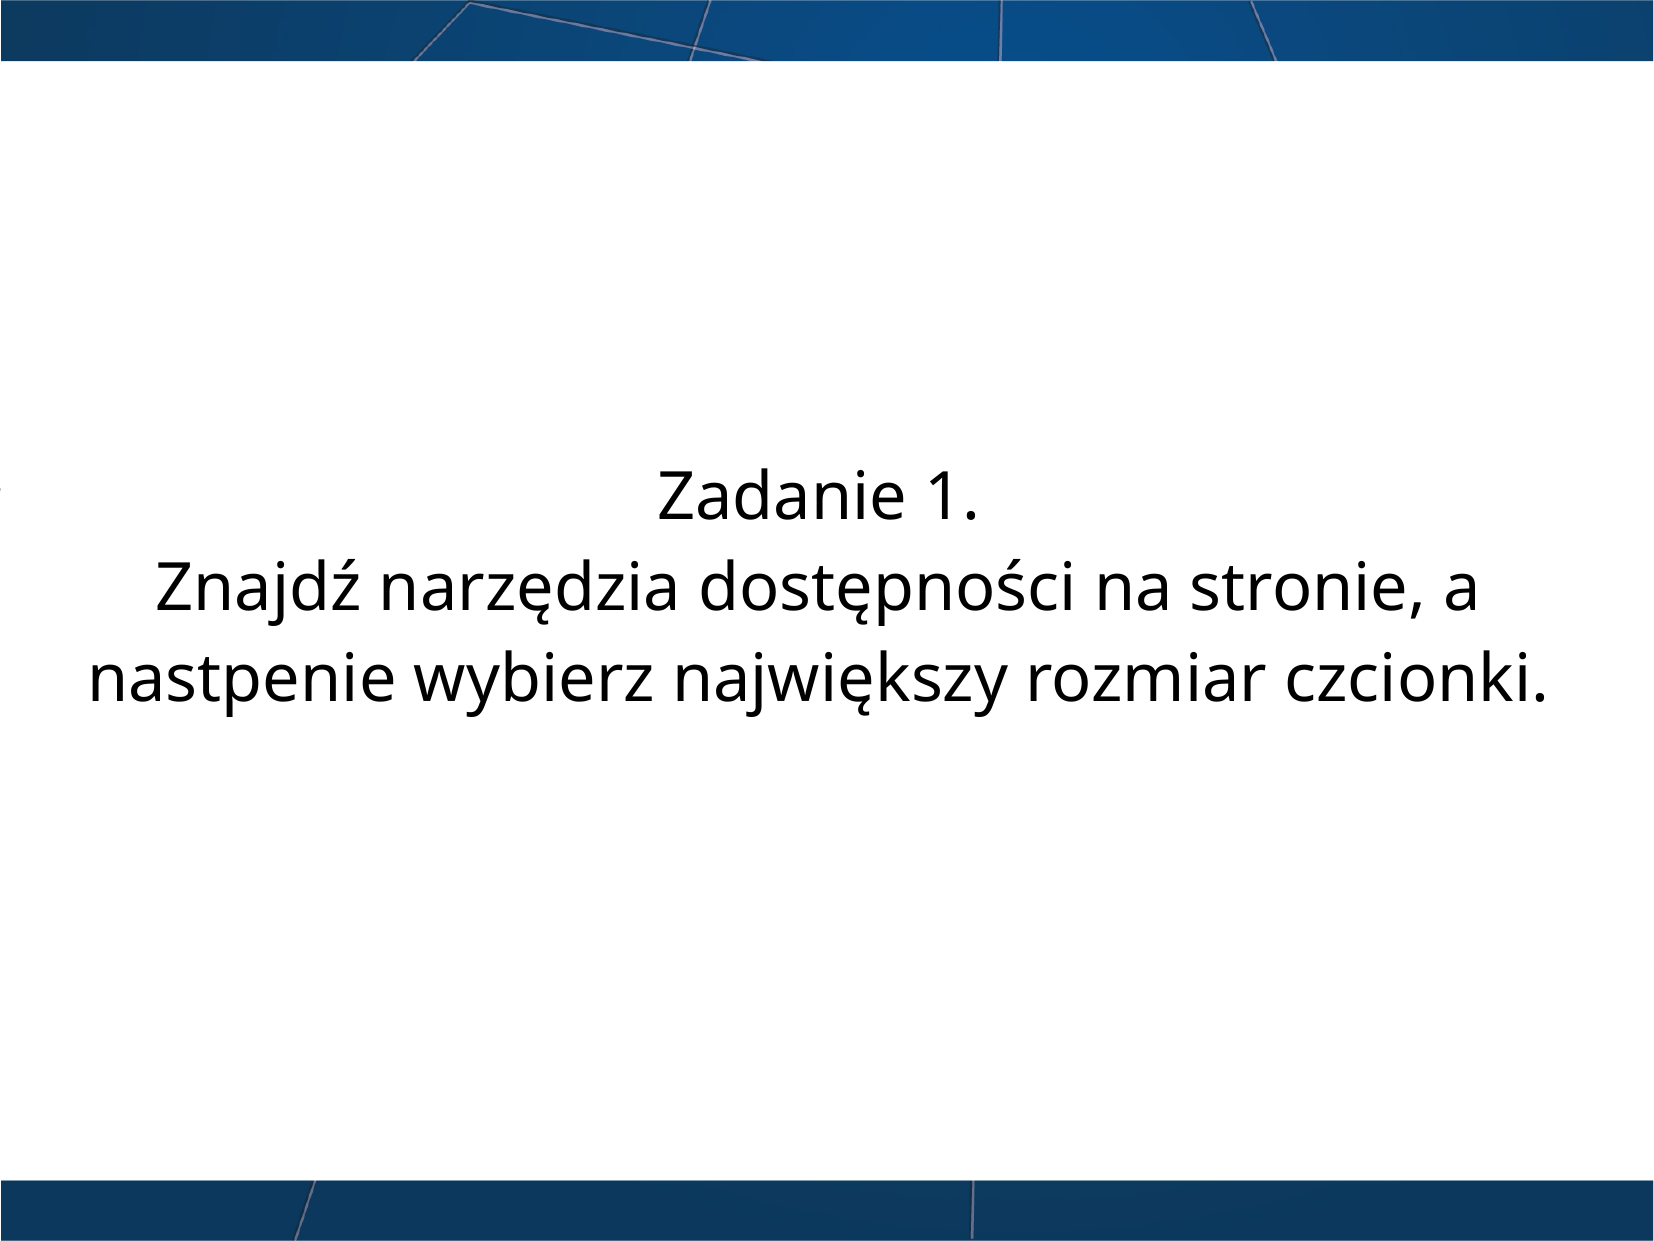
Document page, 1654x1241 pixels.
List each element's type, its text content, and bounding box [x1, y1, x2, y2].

subtitle Zadanie 1. Znajdź narzędzia dostępności na stronie, a nastpenie wybierz największy rozmiar czcionki. [75, 225, 1564, 945]
picture [0, 0, 1654, 1241]
